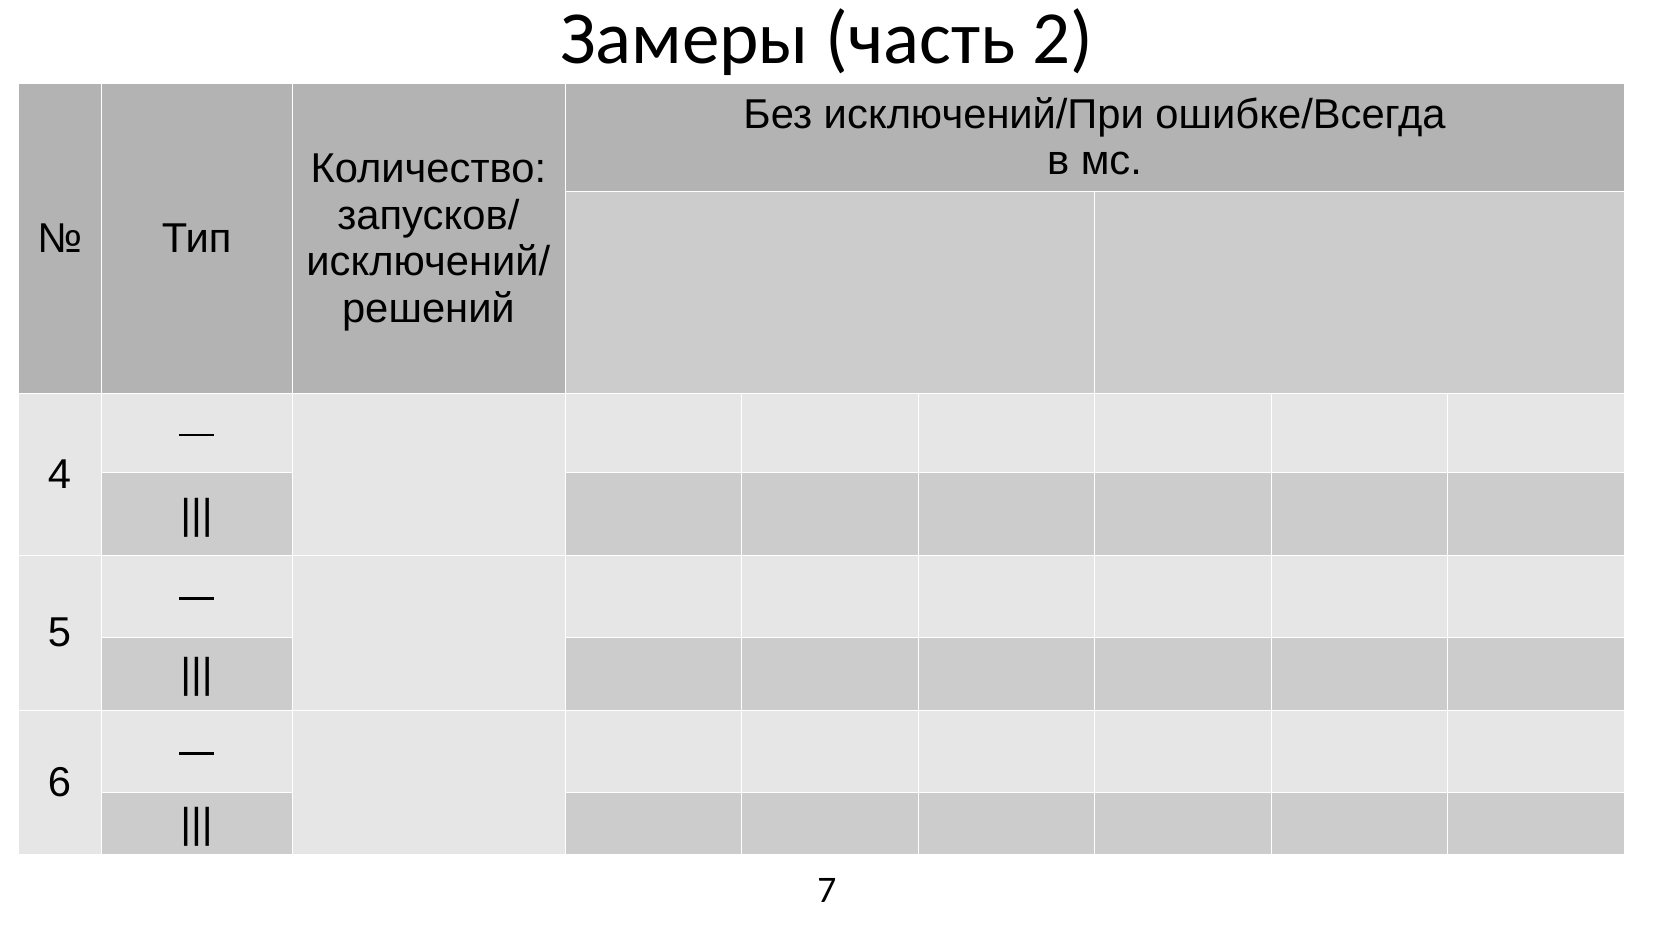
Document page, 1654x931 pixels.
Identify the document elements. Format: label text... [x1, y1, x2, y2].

table_cell [742, 556, 918, 637]
table_cell [293, 711, 565, 854]
table_cell [1095, 638, 1271, 710]
table_cell [566, 638, 741, 710]
table_cell [1272, 473, 1447, 555]
table_cell [742, 793, 918, 854]
table_cell [1272, 394, 1447, 472]
table_cell 5 [19, 556, 101, 710]
table_cell [566, 473, 741, 555]
table_cell [919, 473, 1094, 555]
table_cell [919, 556, 1094, 637]
table_cell [293, 394, 565, 555]
table_cell [293, 556, 565, 710]
table_header Тип [102, 84, 292, 393]
table_cell [102, 711, 292, 792]
table_cell [919, 394, 1094, 472]
table_cell [566, 394, 741, 472]
table_cell [742, 473, 918, 555]
table_cell 6 [19, 711, 101, 854]
table_cell [102, 556, 292, 637]
title Замеры (часть 2) [0, 0, 1654, 89]
table_cell ||| [102, 473, 292, 555]
table_header № [19, 84, 101, 393]
table_header Количество: запусков/ исключений/ решений [293, 84, 565, 393]
table_cell [566, 711, 741, 792]
table_cell [566, 192, 1094, 393]
table_cell [1272, 556, 1447, 637]
table_cell [742, 394, 918, 472]
table_cell [919, 711, 1094, 792]
table_cell [1095, 473, 1271, 555]
table_cell [1095, 556, 1271, 637]
table_cell [1448, 556, 1624, 637]
table_cell [1095, 394, 1271, 472]
table_cell [1448, 394, 1624, 472]
table_cell [1095, 711, 1271, 792]
table_cell 4 [19, 394, 101, 555]
table_cell [1272, 711, 1447, 792]
table_cell [742, 711, 918, 792]
table_cell [742, 638, 918, 710]
table_cell [1448, 793, 1624, 854]
table_cell [1448, 638, 1624, 710]
table_cell [1448, 711, 1624, 792]
table_cell [919, 793, 1094, 854]
table_cell [102, 394, 292, 472]
table_cell [1272, 638, 1447, 710]
table_cell [1095, 793, 1271, 854]
table_cell [1095, 192, 1624, 393]
table_cell ||| [102, 793, 292, 854]
table_header Без исключений/При ошибке/Всегда в мс. [566, 84, 1624, 191]
table_cell [566, 793, 741, 854]
table_cell [1272, 793, 1447, 854]
table_cell [919, 638, 1094, 710]
table_cell ||| [102, 638, 292, 710]
table_cell [566, 556, 741, 637]
table_cell [1448, 473, 1624, 555]
